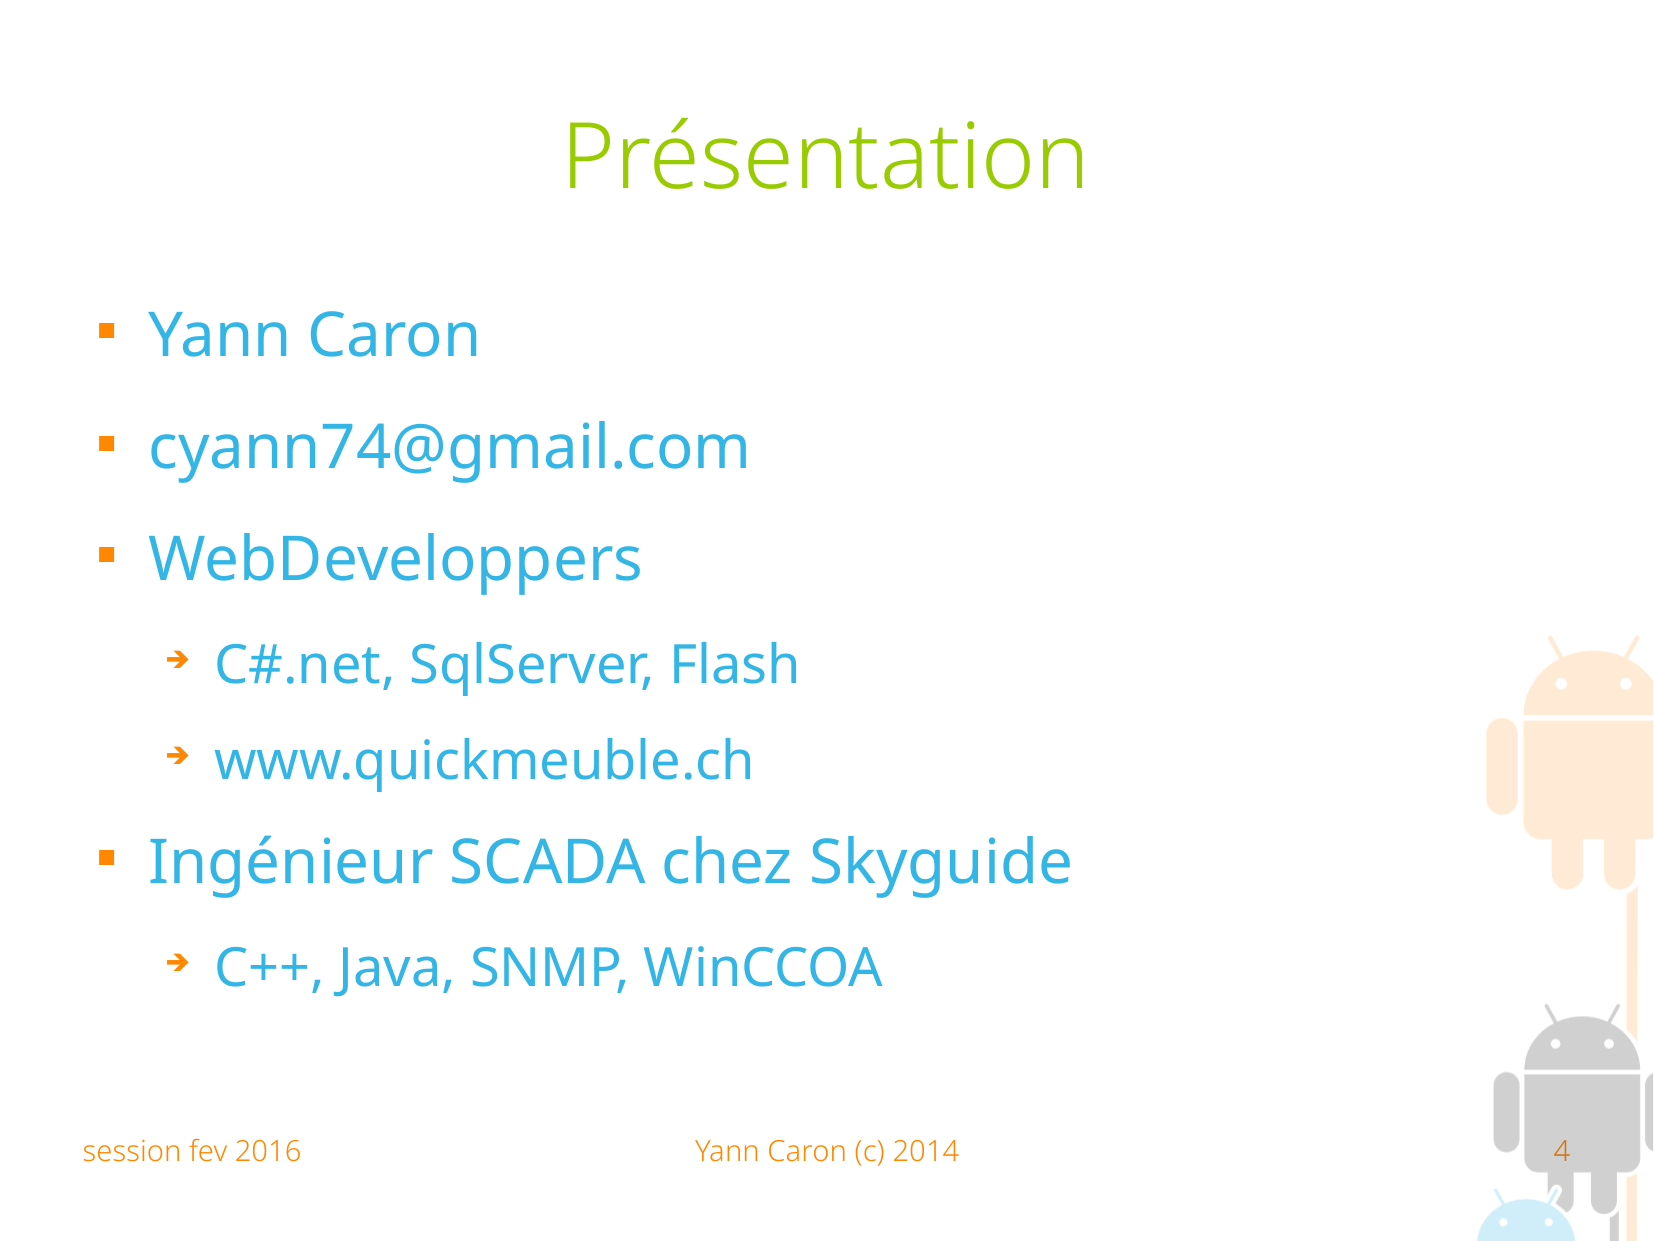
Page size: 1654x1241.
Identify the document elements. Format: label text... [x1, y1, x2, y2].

title Présentation [82, 49, 1571, 257]
list Yann Caron cyann74@gmail.com WebDeveloppers C#.net, SqlServer, Flash www.quickmeuble.ch Ingénieur SCADA chez Skyguide C++, Java, SNMP, WinCCOA [82, 290, 1571, 1010]
picture [240, 423, 1654, 1241]
